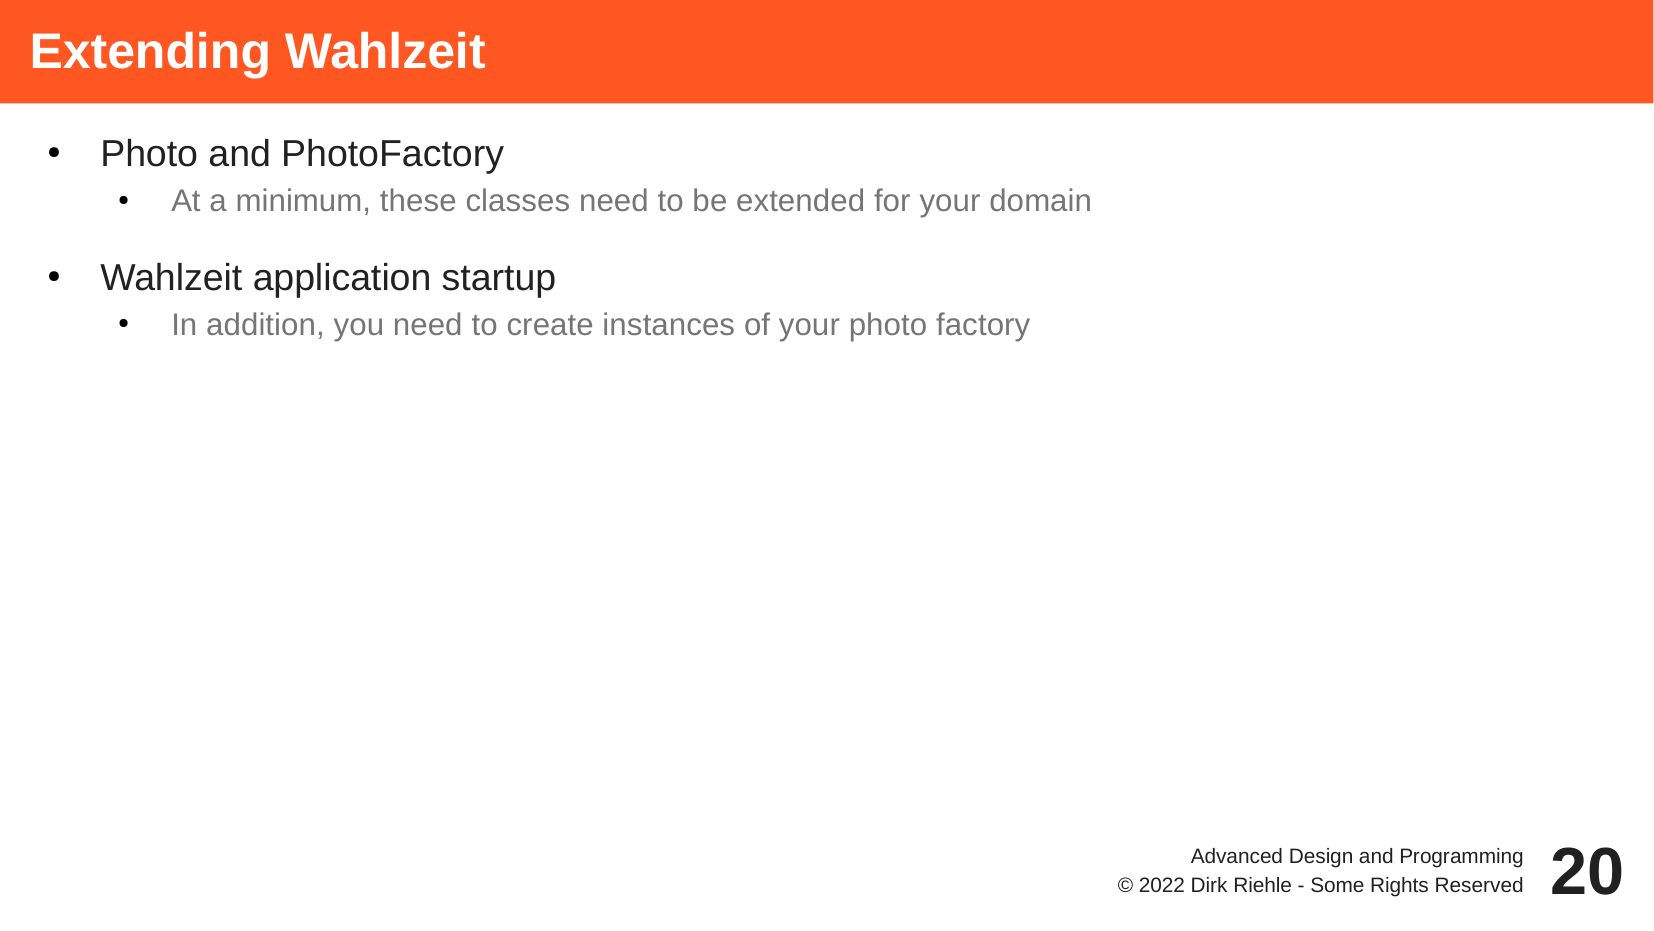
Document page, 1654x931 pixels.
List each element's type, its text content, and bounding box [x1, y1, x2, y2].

title Extending Wahlzeit [0, 0, 1654, 104]
list Photo and PhotoFactory At a minimum, these classes need to be extended for your domain Wahlzeit application startup In addition, you need to create instances of your photo factory [29, 132, 1625, 813]
